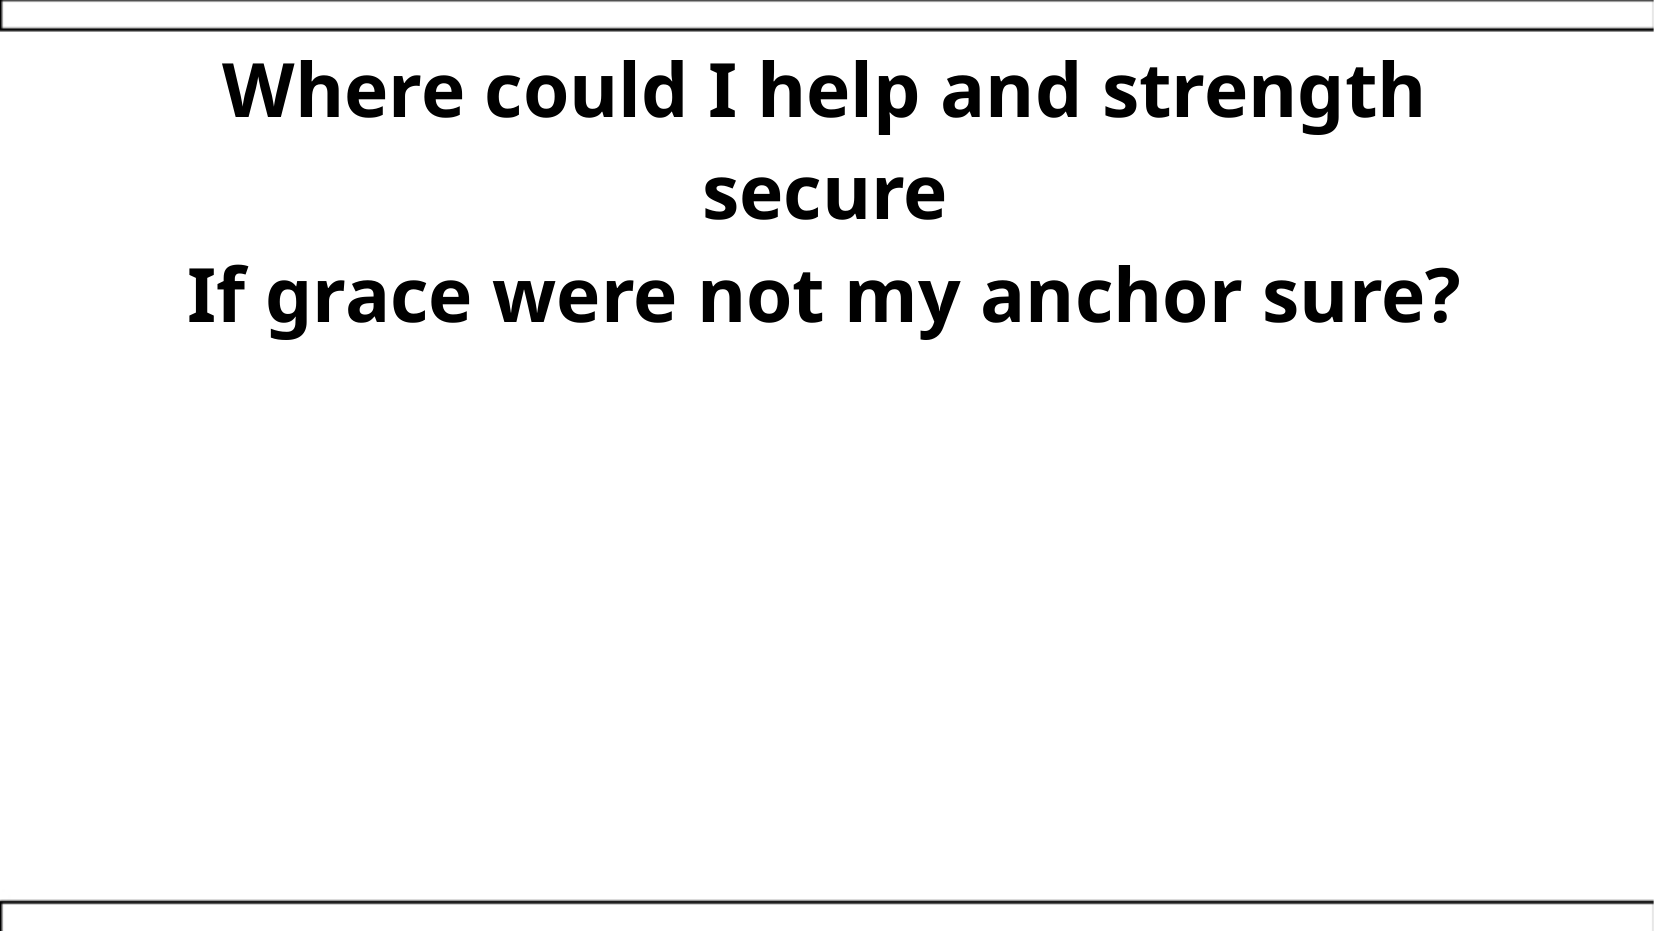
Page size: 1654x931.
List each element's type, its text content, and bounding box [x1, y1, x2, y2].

picture [0, 0, 1654, 931]
text_box Where could I help and strength secure If grace were not my anchor sure? [90, 30, 1561, 271]
